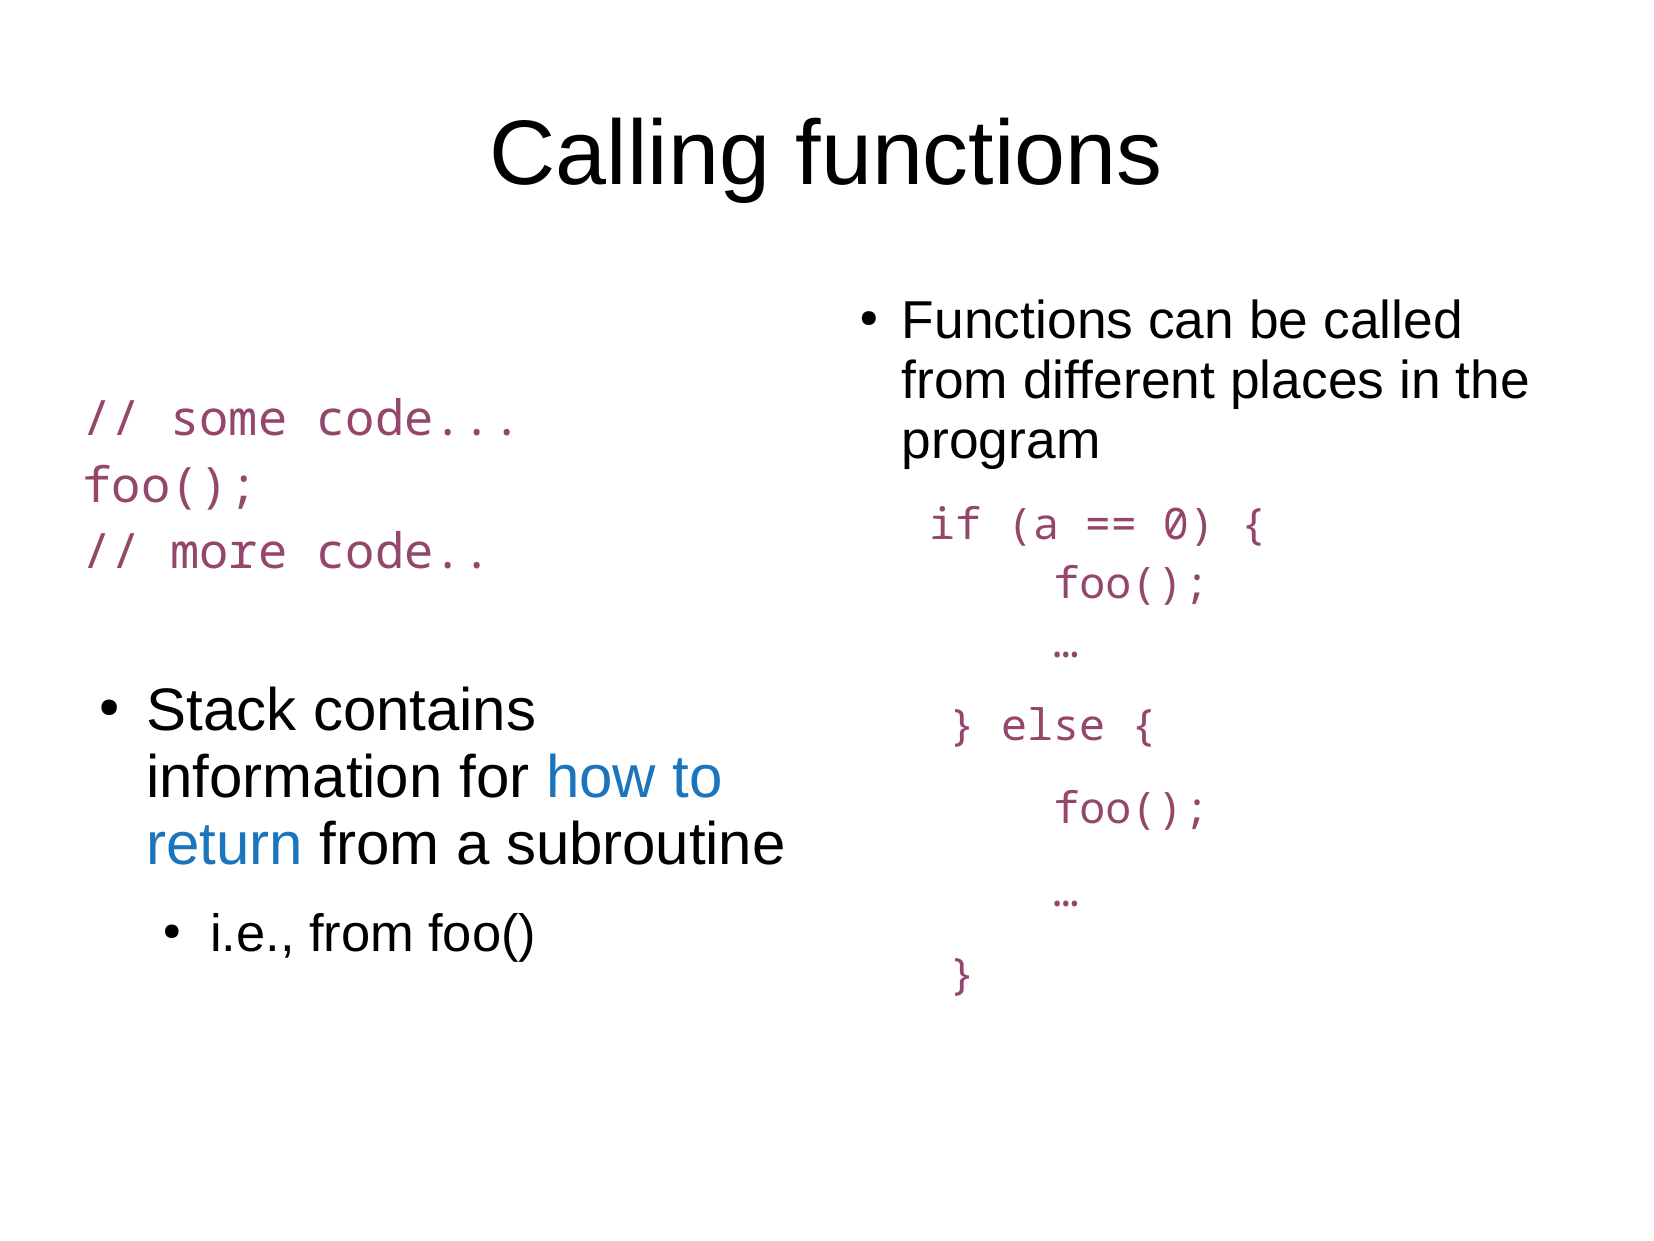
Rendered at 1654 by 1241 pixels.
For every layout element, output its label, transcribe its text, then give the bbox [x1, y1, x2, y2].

title Calling functions [82, 49, 1571, 257]
list // some code... foo(); // more code.. Stack contains information for how to return from a subroutine i.e., from foo() [82, 290, 809, 1010]
list Functions can be called from different places in the program if (a == 0) { foo(); … } else { foo(); … } [845, 290, 1572, 1010]
